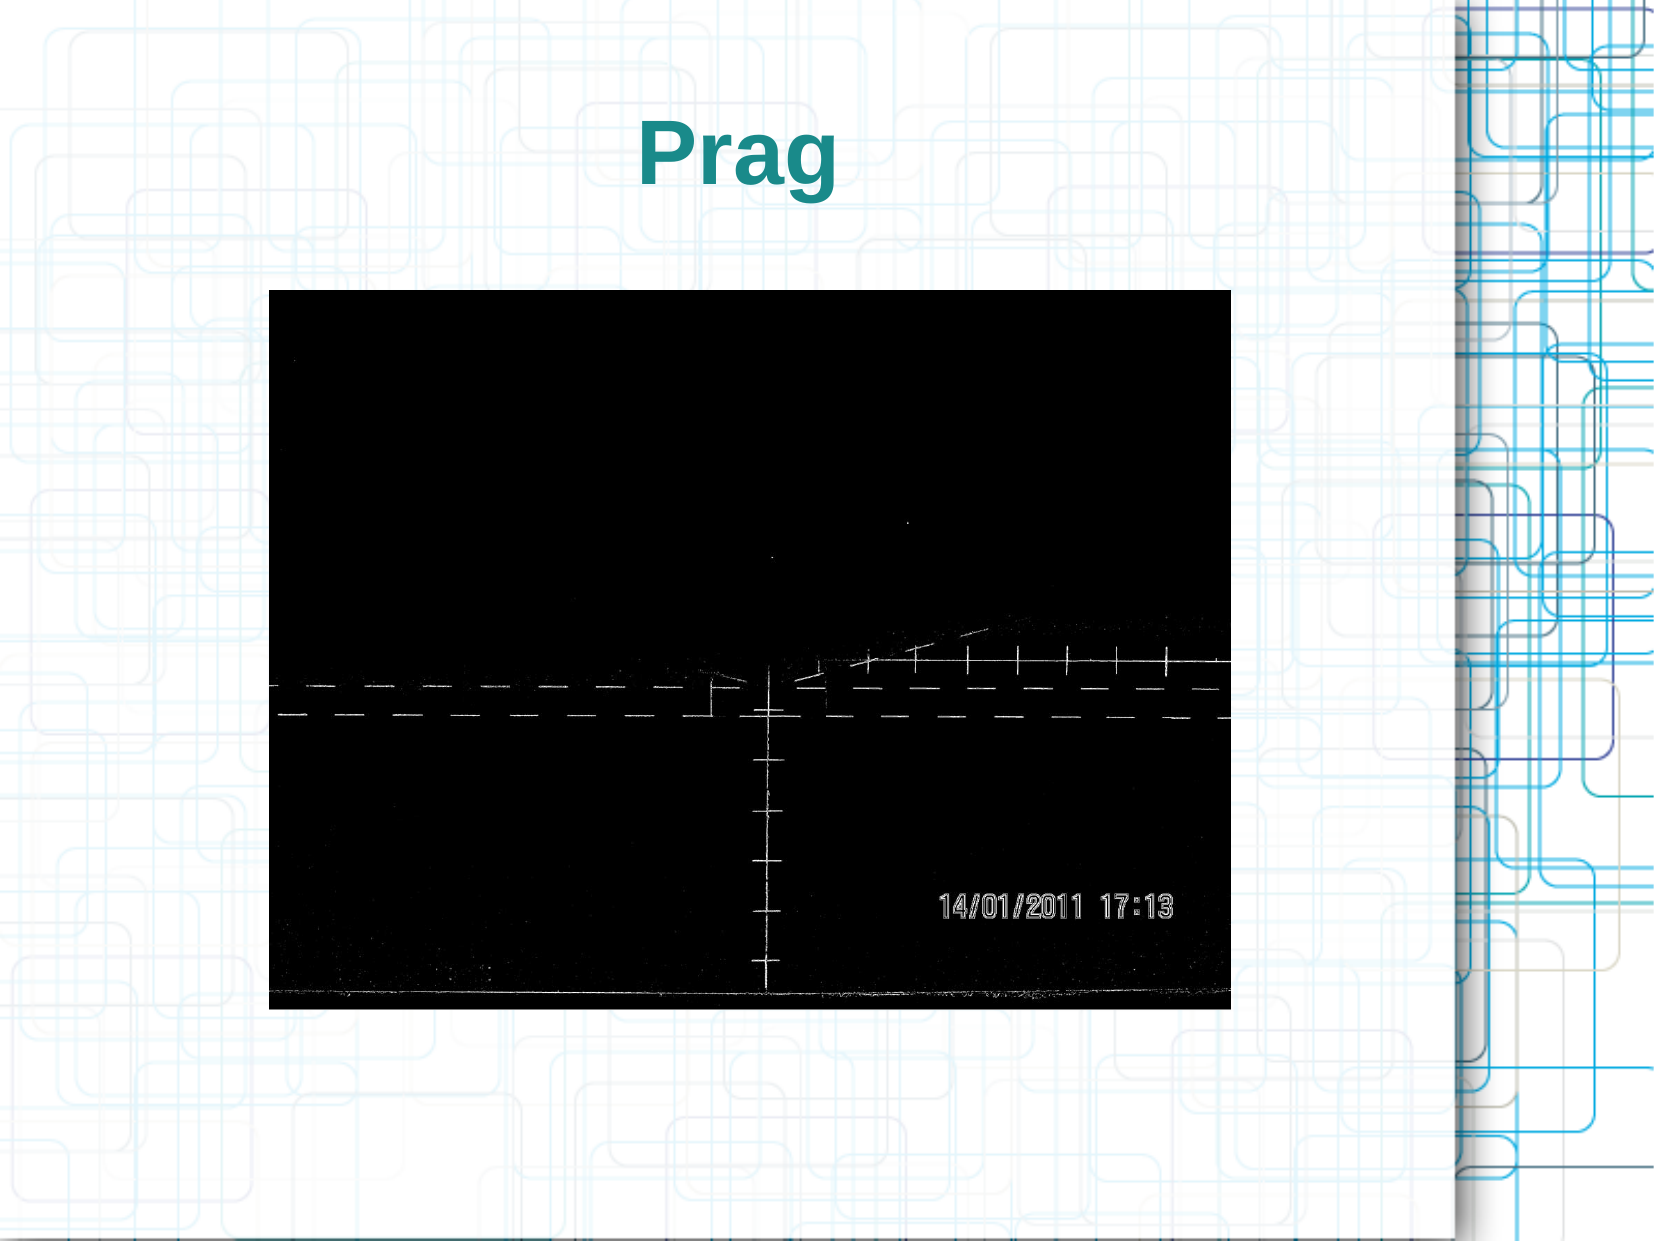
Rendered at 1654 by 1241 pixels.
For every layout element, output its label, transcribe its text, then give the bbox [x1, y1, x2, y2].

title Prag [59, 49, 1418, 257]
picture [0, 0, 1654, 1241]
